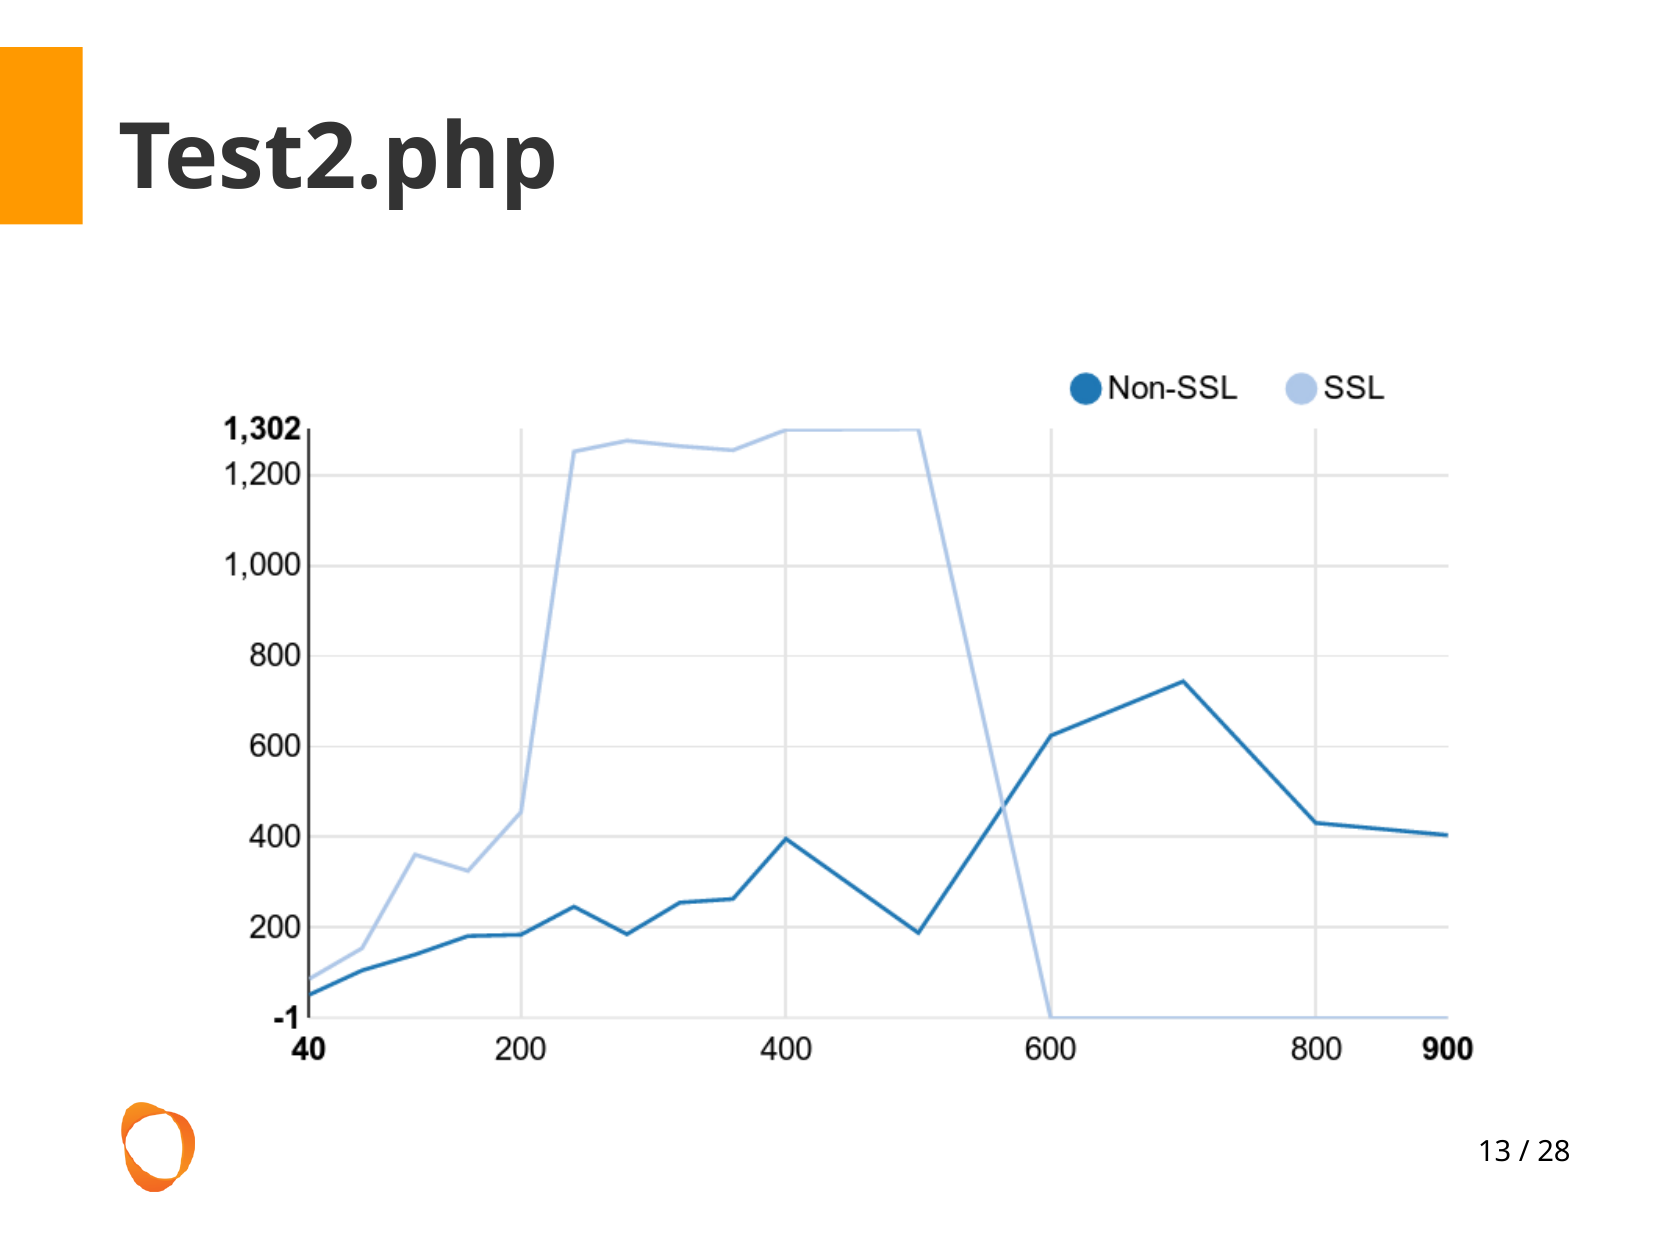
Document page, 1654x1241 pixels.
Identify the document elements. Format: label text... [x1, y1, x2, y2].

title Test2.php [118, 49, 1571, 257]
picture [176, 346, 1480, 1079]
picture [118, 1101, 196, 1193]
